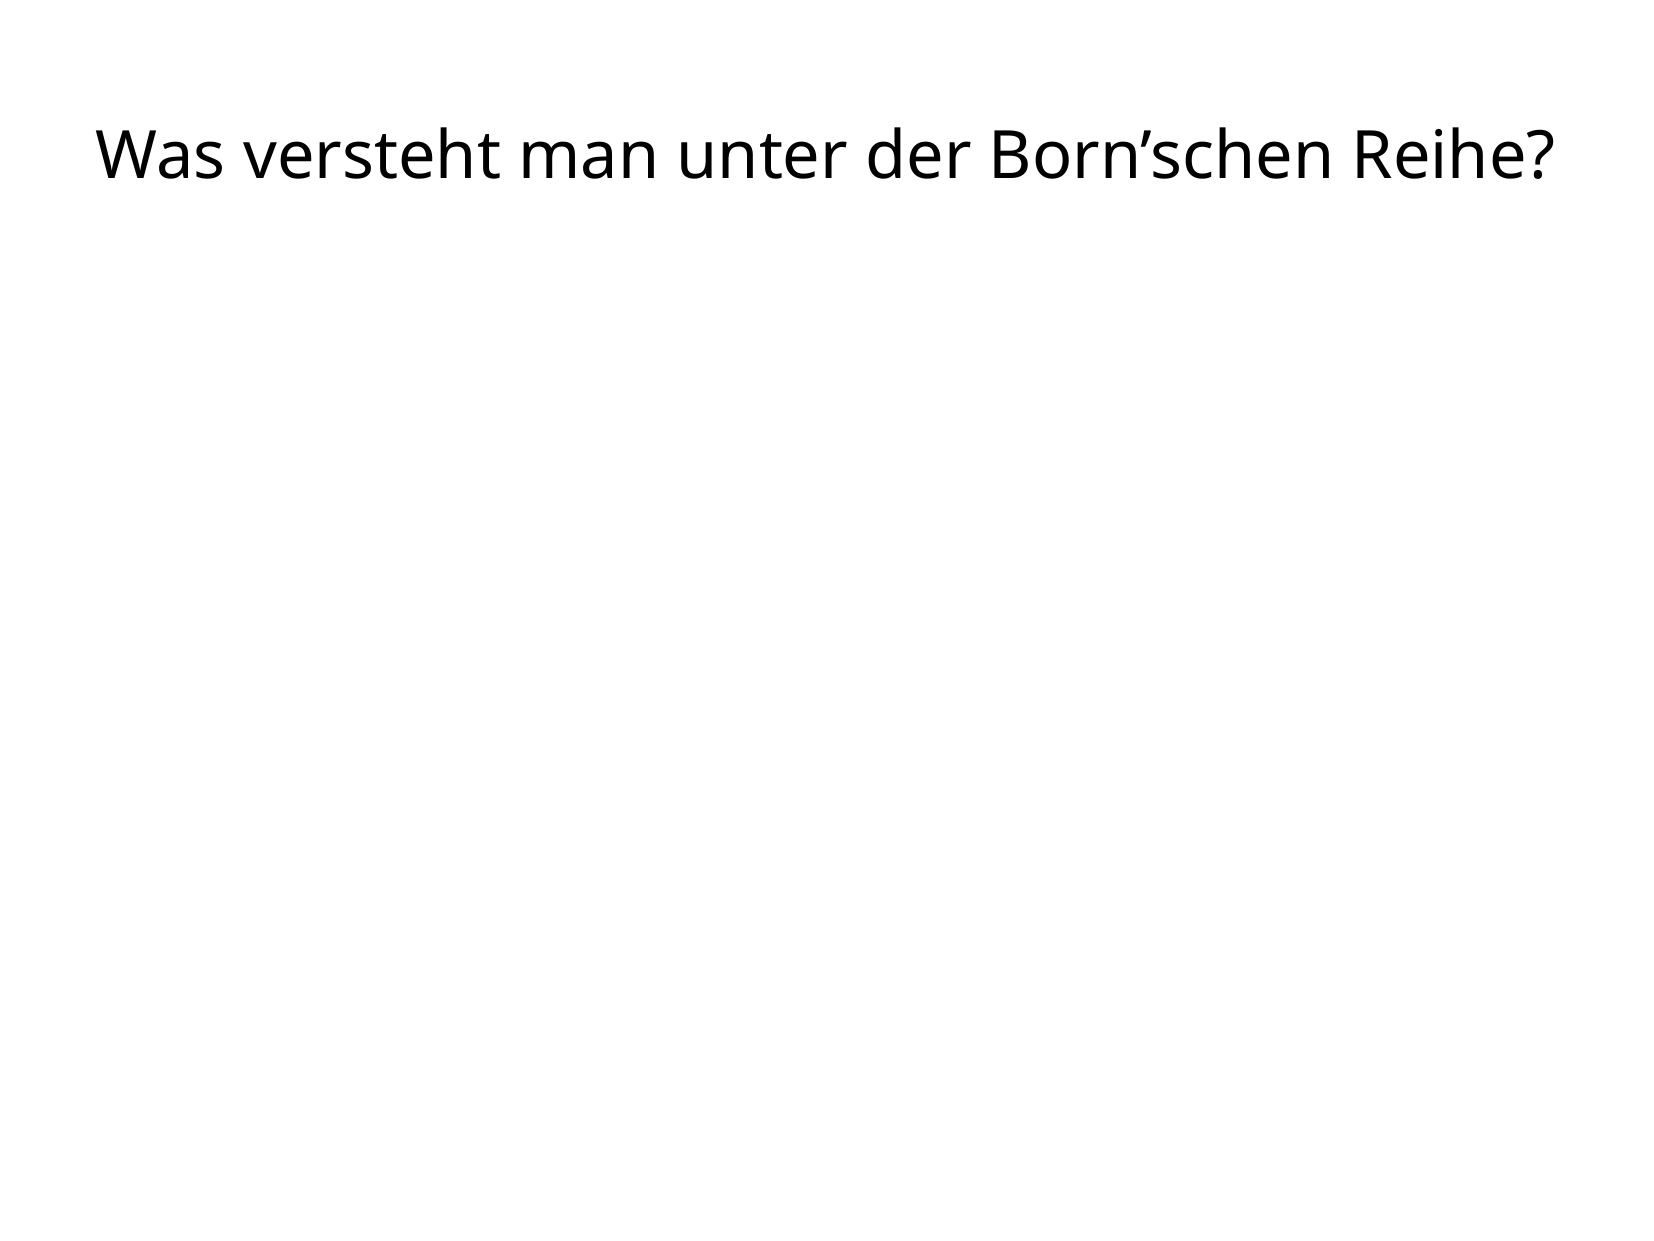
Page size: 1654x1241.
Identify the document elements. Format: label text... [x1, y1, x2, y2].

title Was versteht man unter der Born’schen Reihe? [82, 49, 1571, 257]
